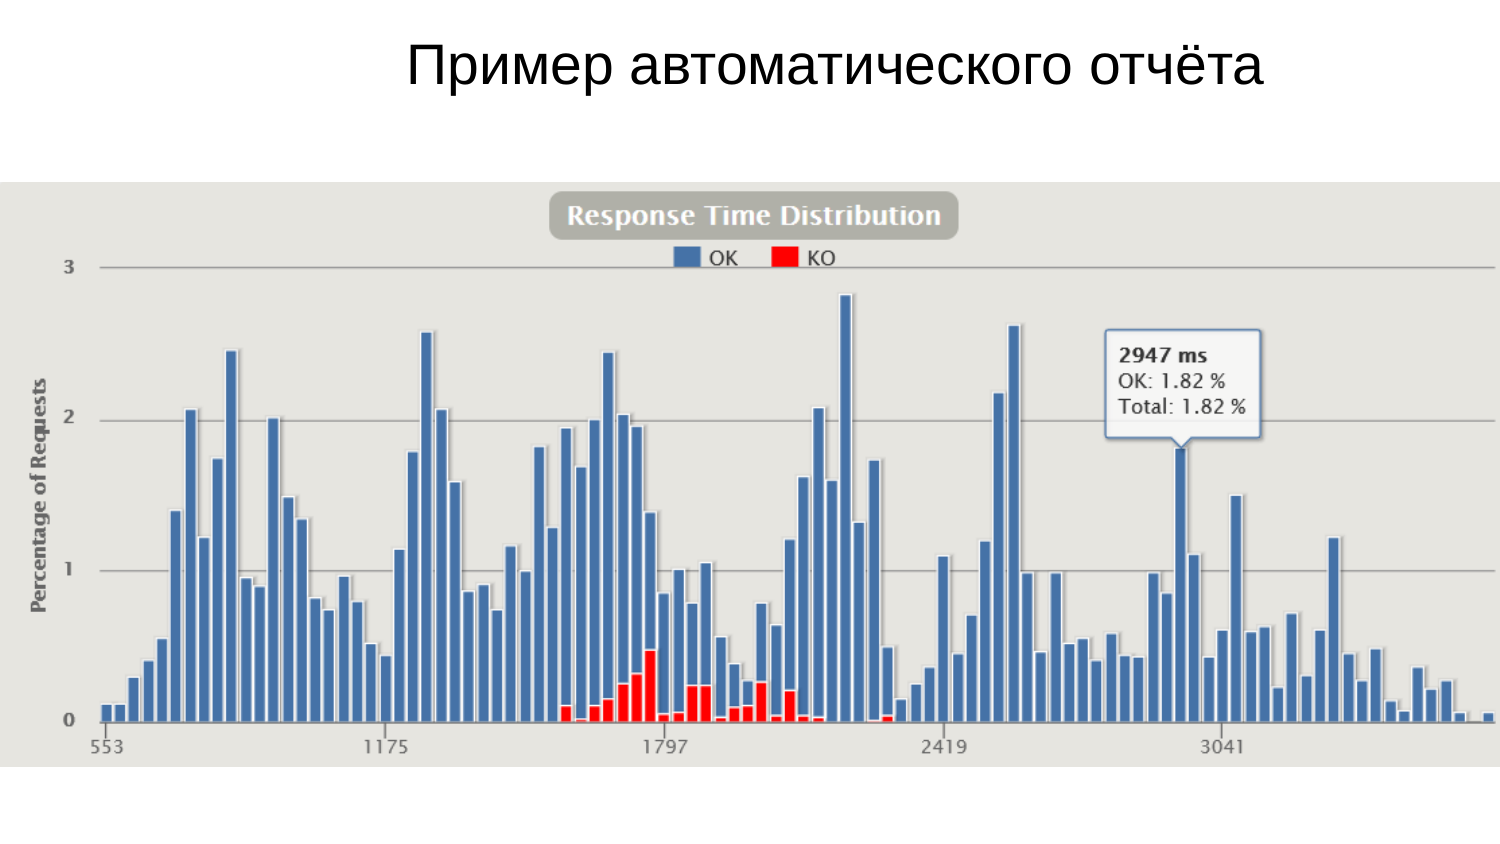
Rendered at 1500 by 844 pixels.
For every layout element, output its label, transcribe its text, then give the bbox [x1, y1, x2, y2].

picture [0, 182, 1500, 767]
title Пример автоматического отчёта [0, 17, 1349, 112]
